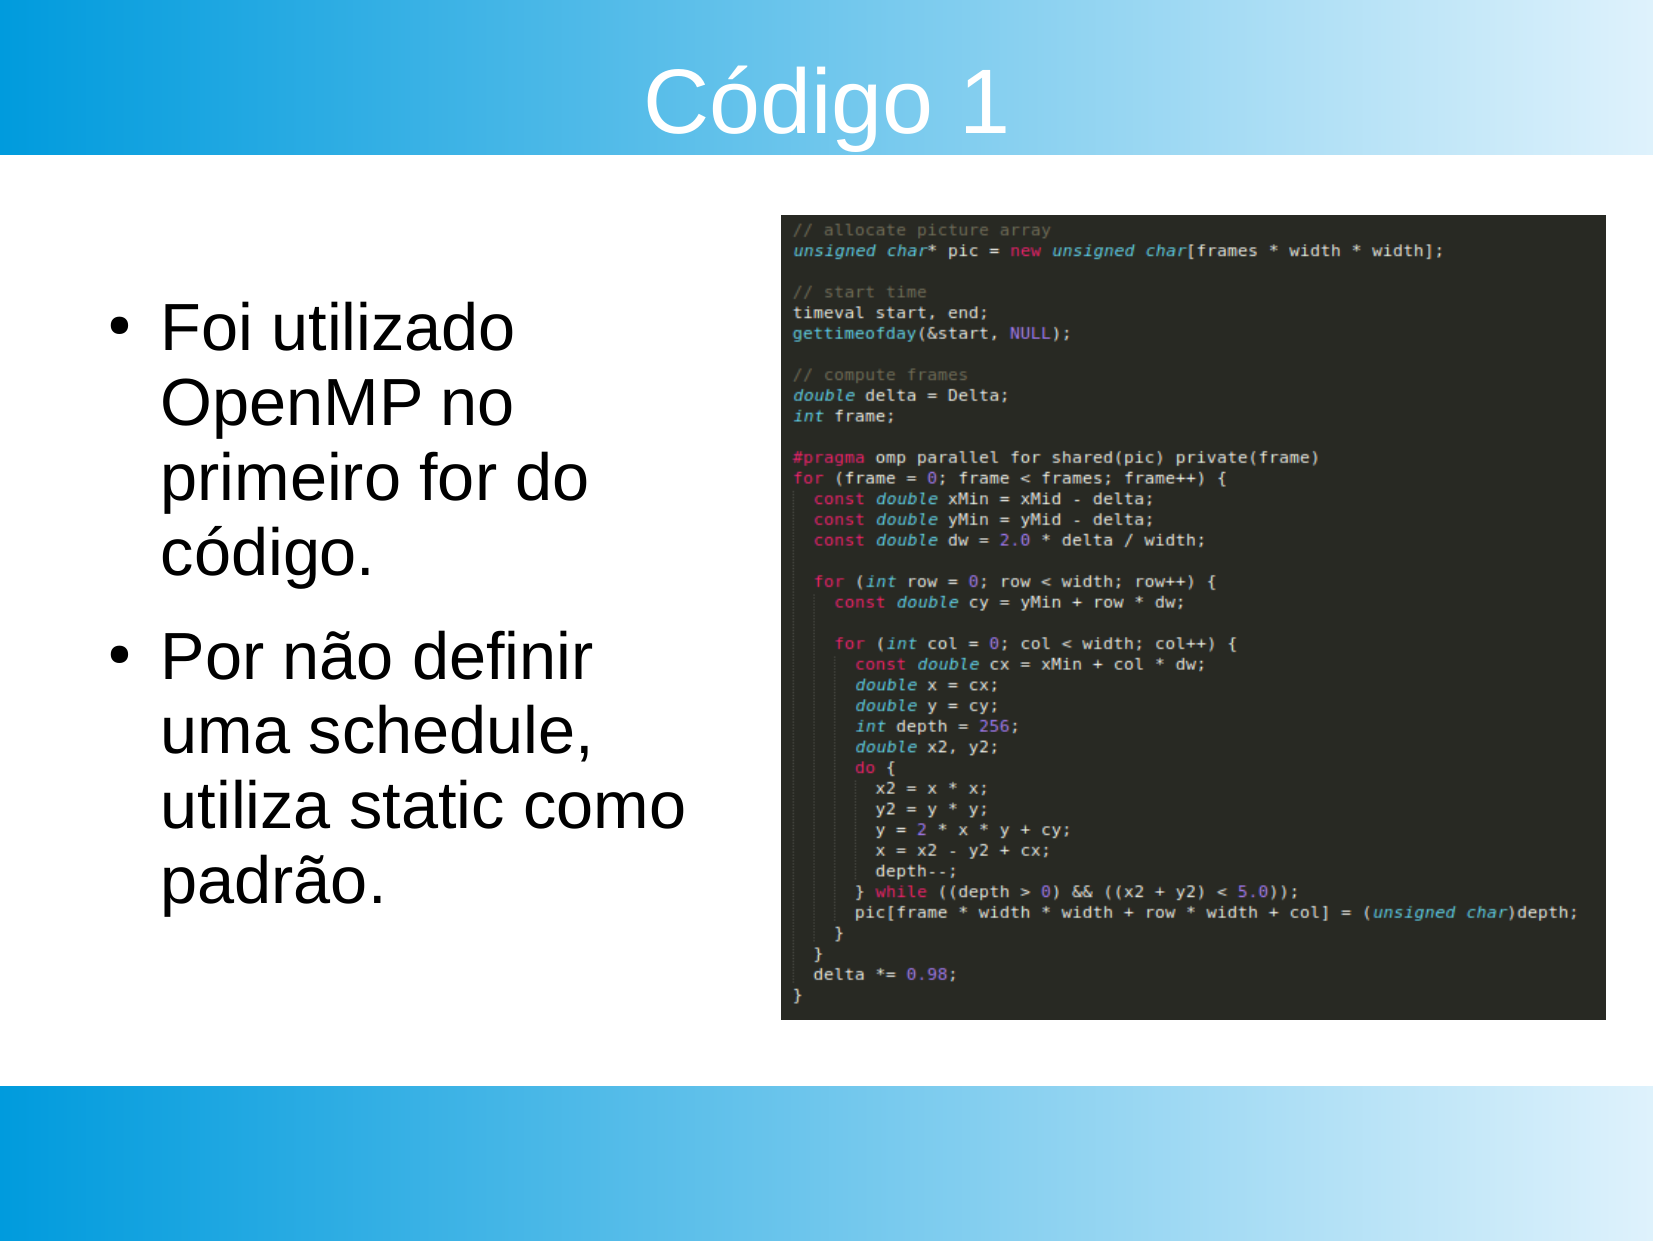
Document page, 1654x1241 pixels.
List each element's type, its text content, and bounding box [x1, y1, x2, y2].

list Foi utilizado OpenMP no primeiro for do código. Por não definir uma schedule, utiliza static como padrão. [90, 290, 728, 1010]
title Código 1 [82, 49, 1571, 155]
picture [781, 215, 1606, 1021]
